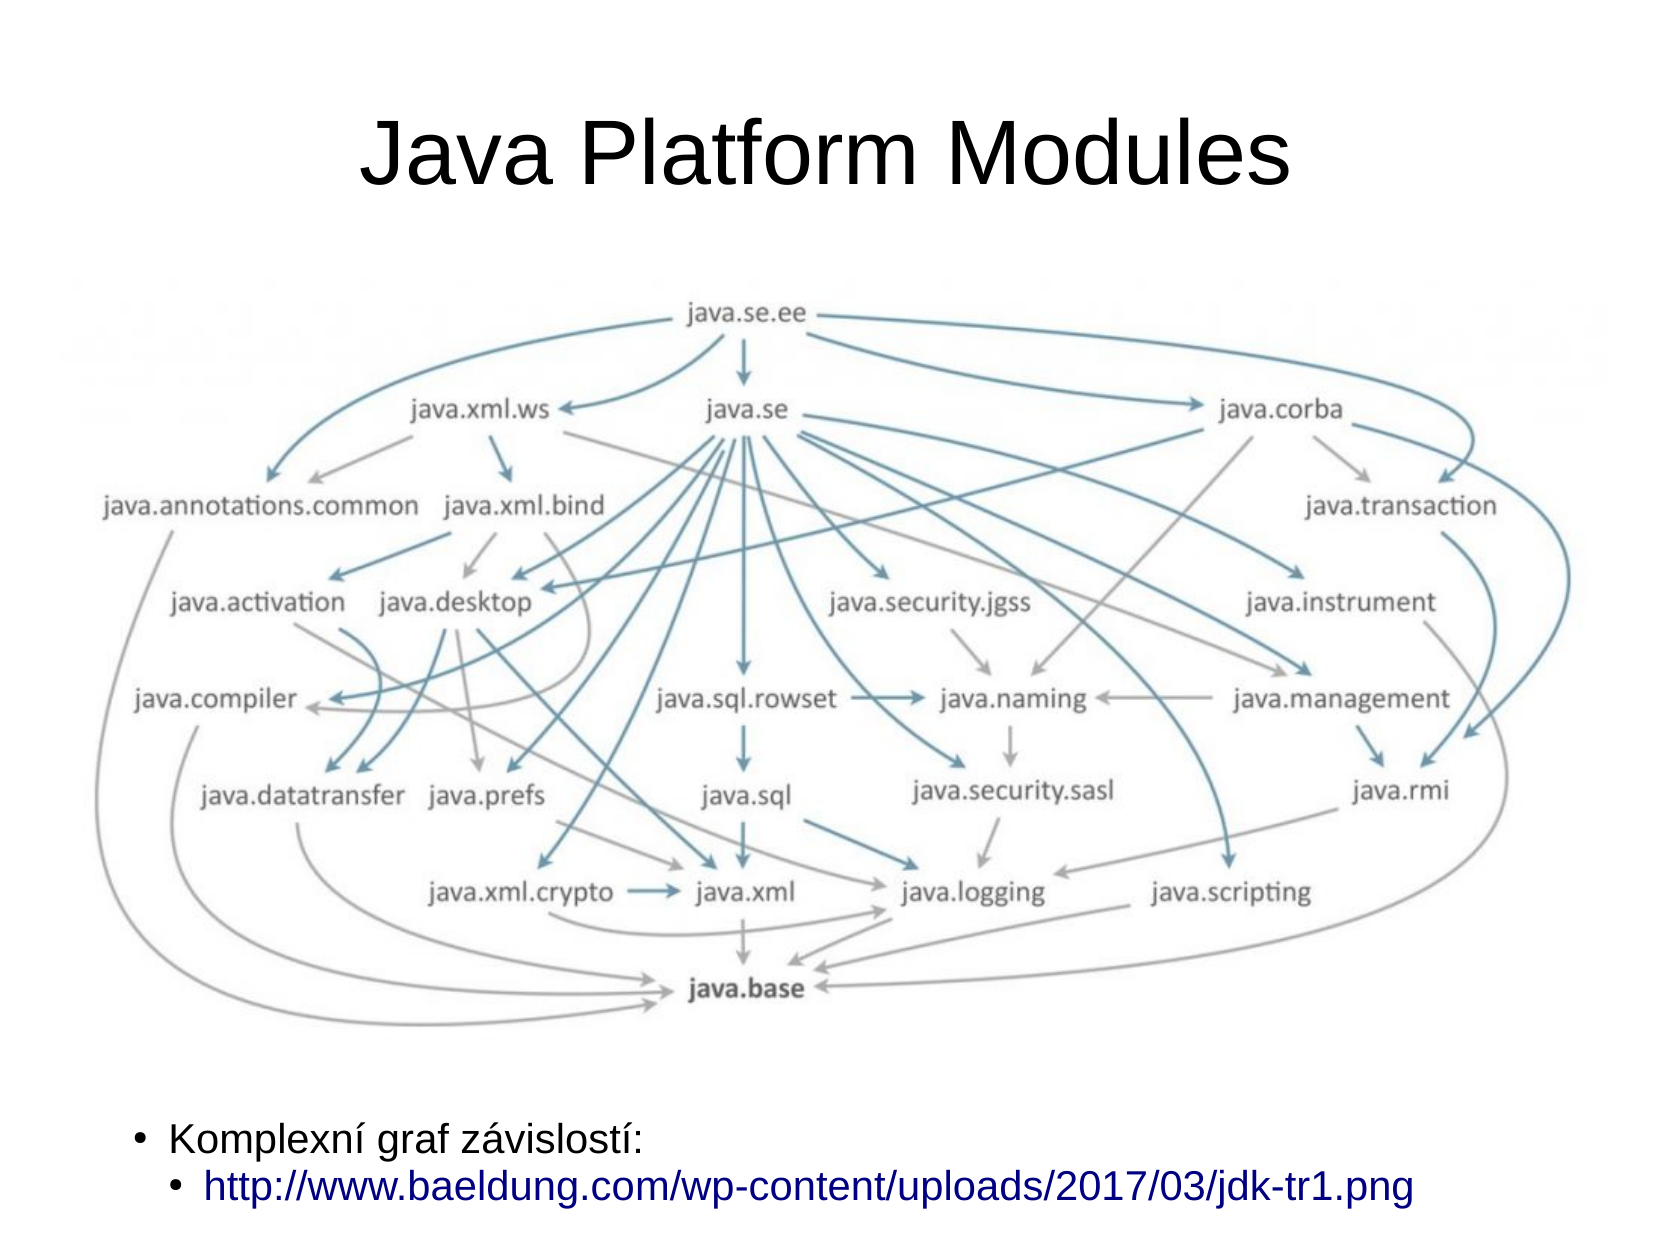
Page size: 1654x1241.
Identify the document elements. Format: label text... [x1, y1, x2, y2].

text_box Komplexní graf závislostí: http://www.baeldung.com/wp-content/uploads/2017/03/jdk-tr1.png [82, 1108, 1595, 1241]
picture [59, 266, 1607, 1063]
title Java Platform Modules [82, 49, 1571, 257]
